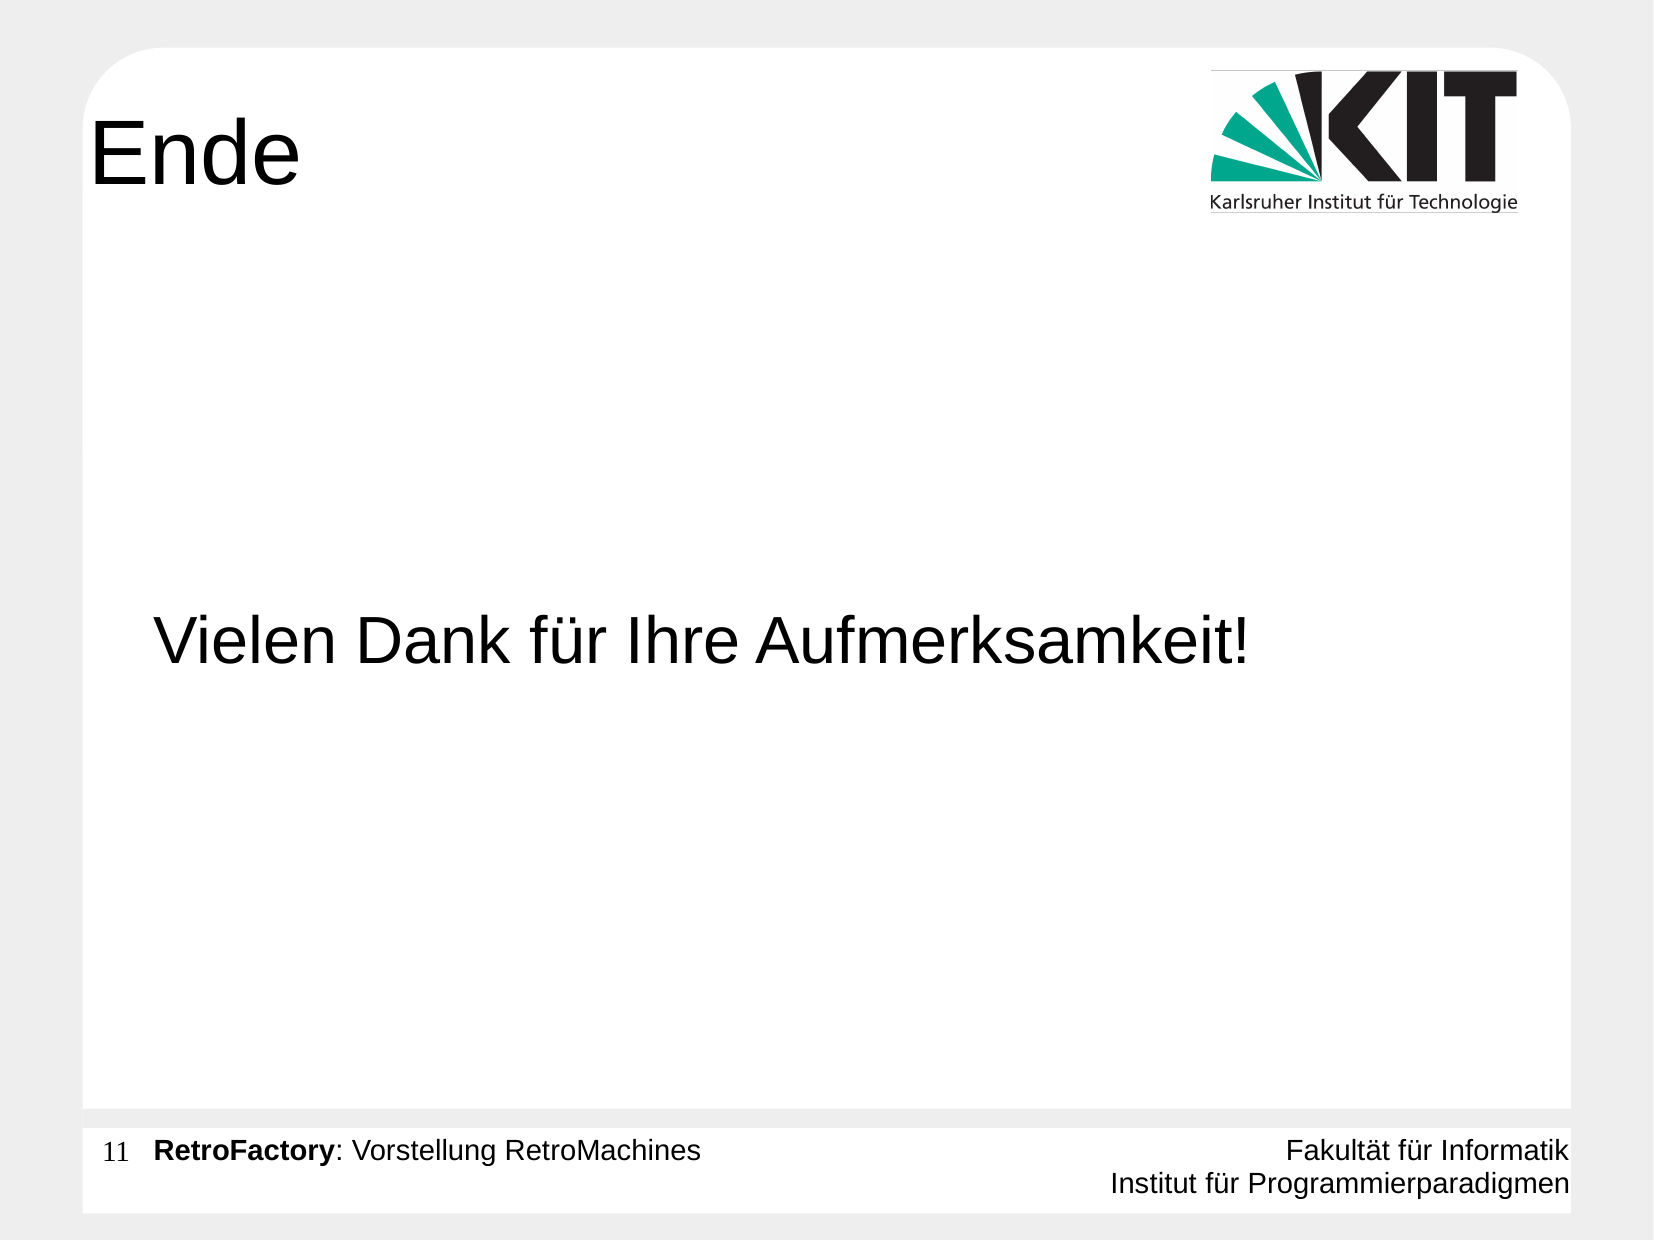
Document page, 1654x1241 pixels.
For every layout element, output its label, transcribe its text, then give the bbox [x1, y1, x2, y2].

picture [1329, 70, 1518, 213]
list Vielen Dank für Ihre Aufmerksamkeit! [82, 290, 1571, 1109]
title Ende [88, 49, 1329, 257]
